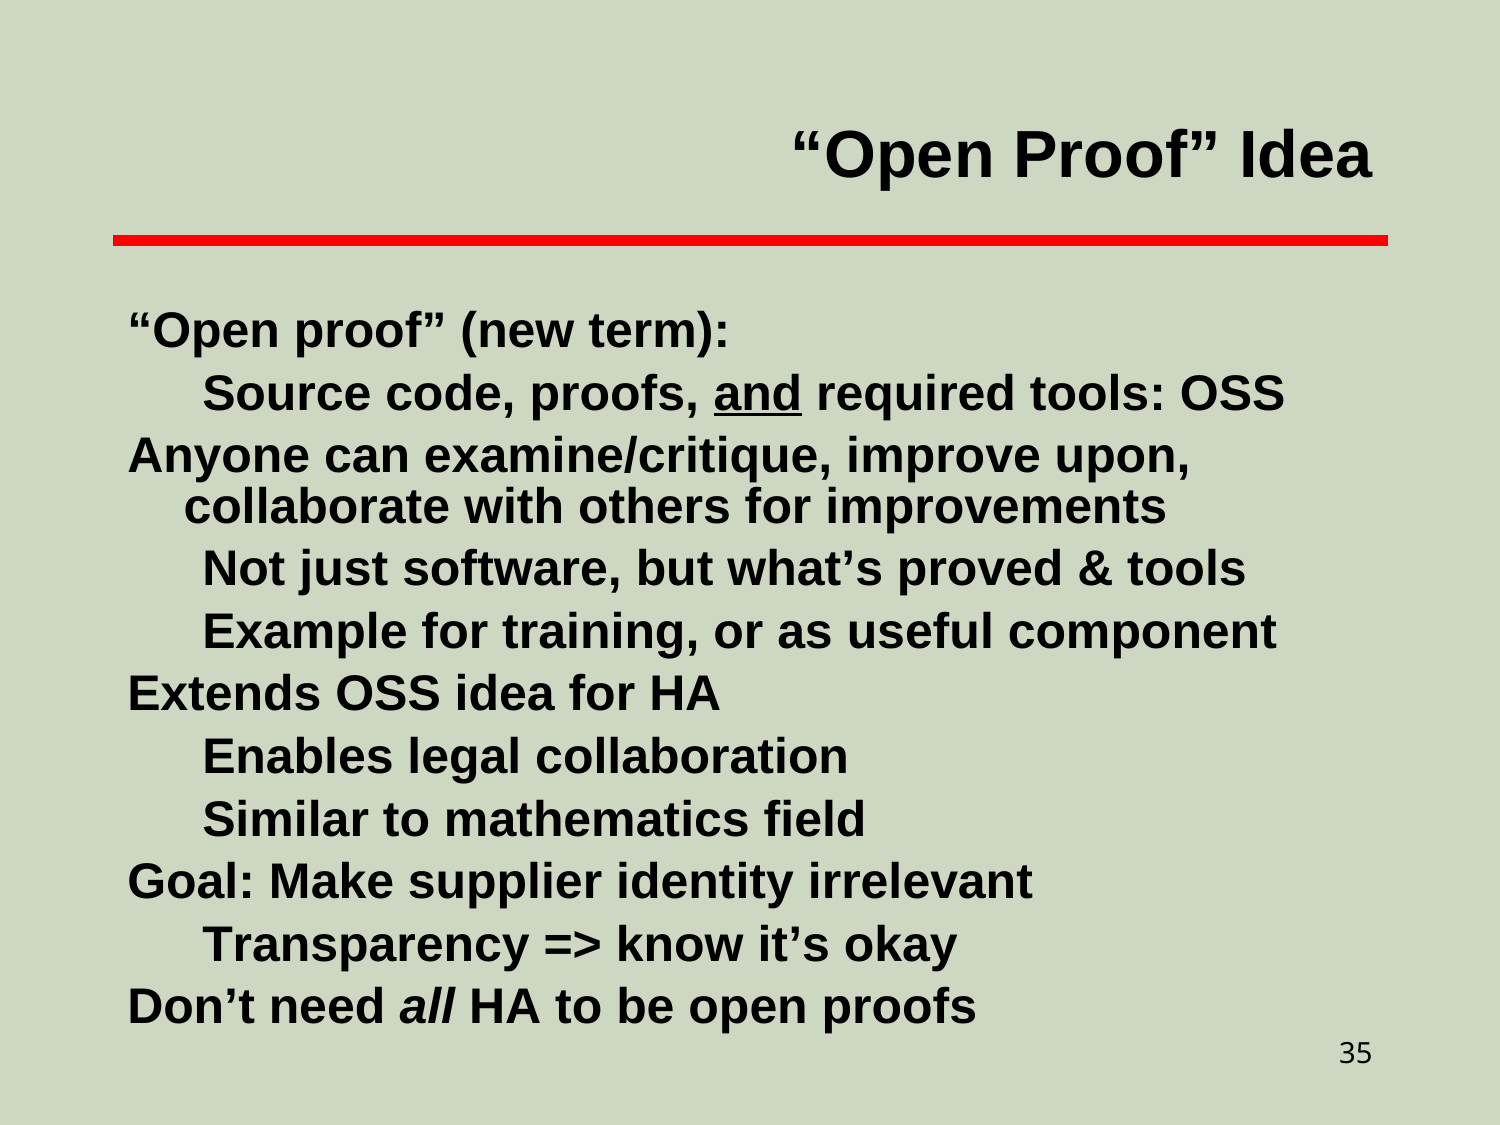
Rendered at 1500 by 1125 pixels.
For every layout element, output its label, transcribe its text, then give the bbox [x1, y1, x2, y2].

list “Open proof” (new term): Source code, proofs, and required tools: OSS Anyone can examine/critique, improve upon, collaborate with others for improvements Not just software, but what’s proved & tools Example for training, or as useful component Extends OSS idea for HA Enables legal collaboration Similar to mathematics field Goal: Make supplier identity irrelevant Transparency => know it’s okay Don’t need all HA to be open proofs [112, 299, 1388, 1088]
title “Open Proof” Idea [337, 85, 1388, 224]
